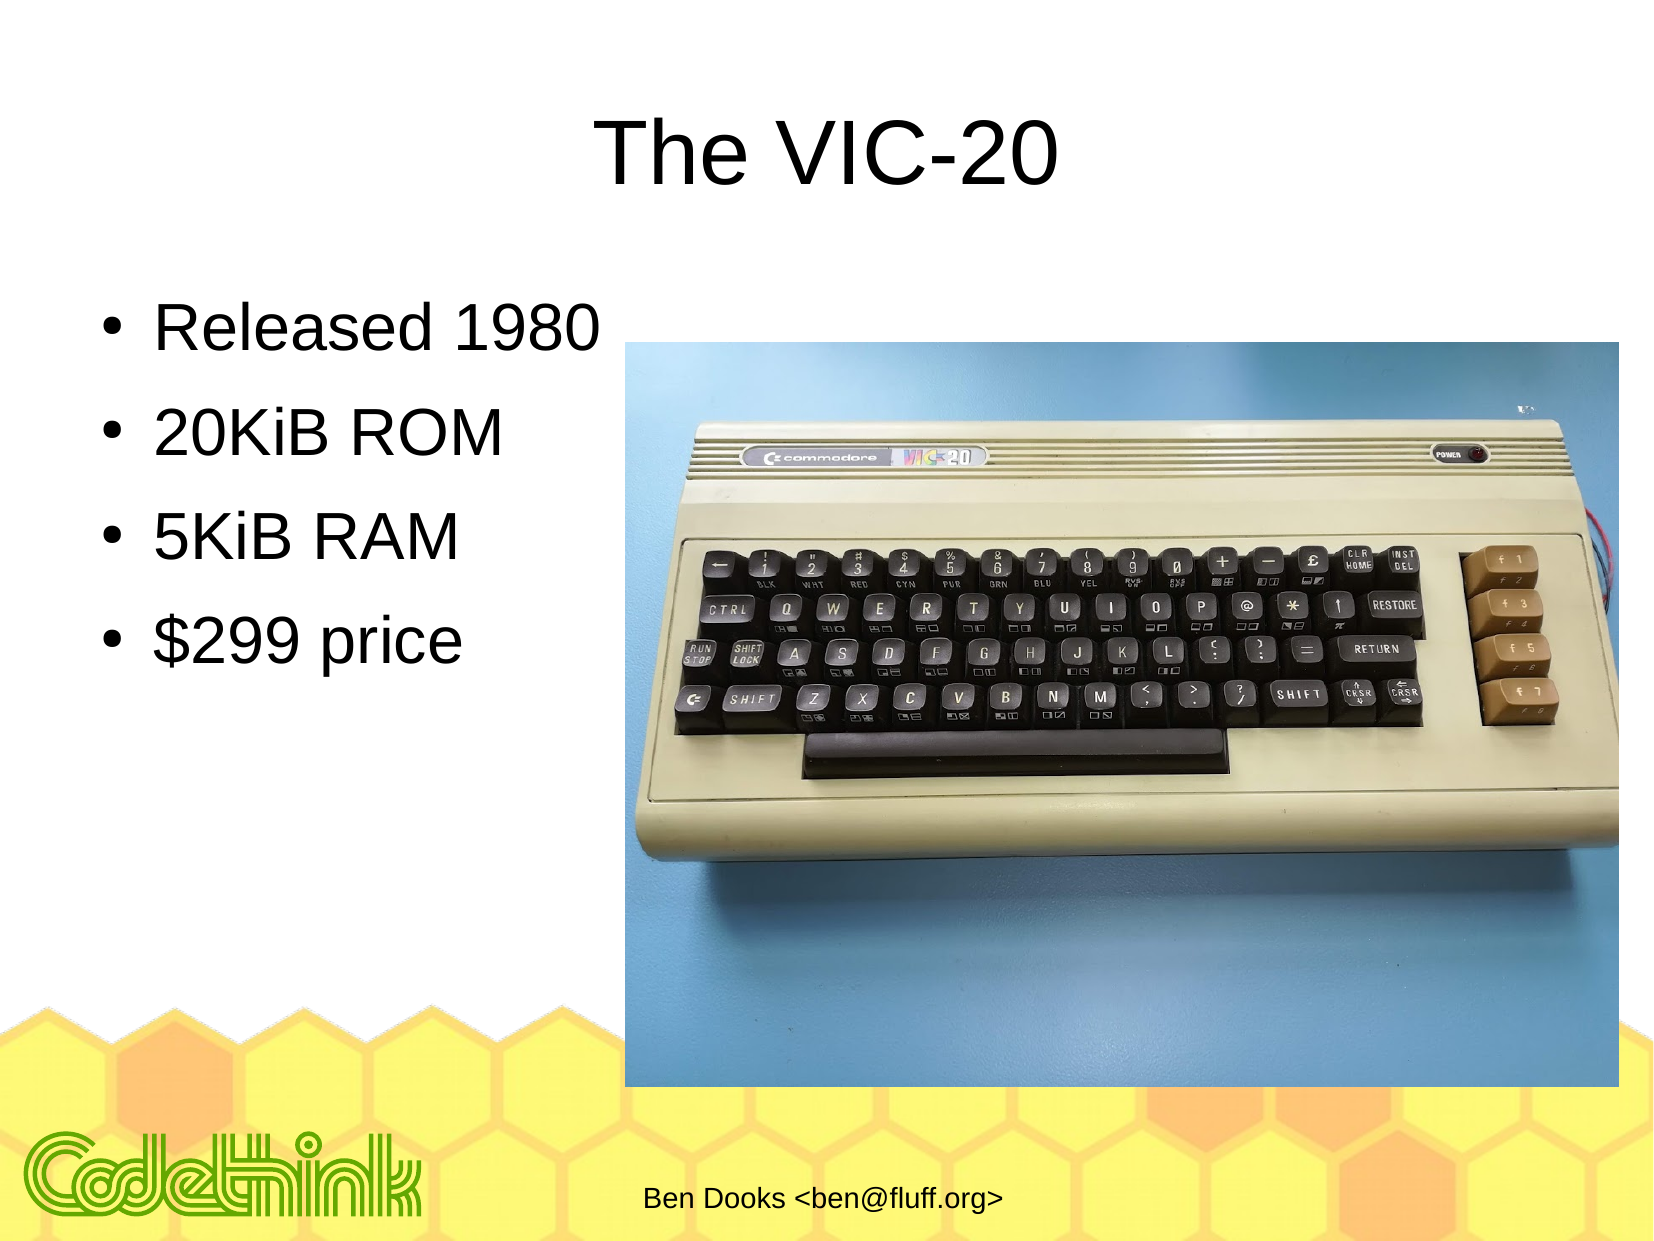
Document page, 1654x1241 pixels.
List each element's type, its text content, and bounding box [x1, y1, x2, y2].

picture [0, 342, 1654, 1241]
list Released 1980 20KiB ROM 5KiB RAM $299 price [82, 290, 1571, 1010]
title The VIC-20 [82, 49, 1571, 257]
